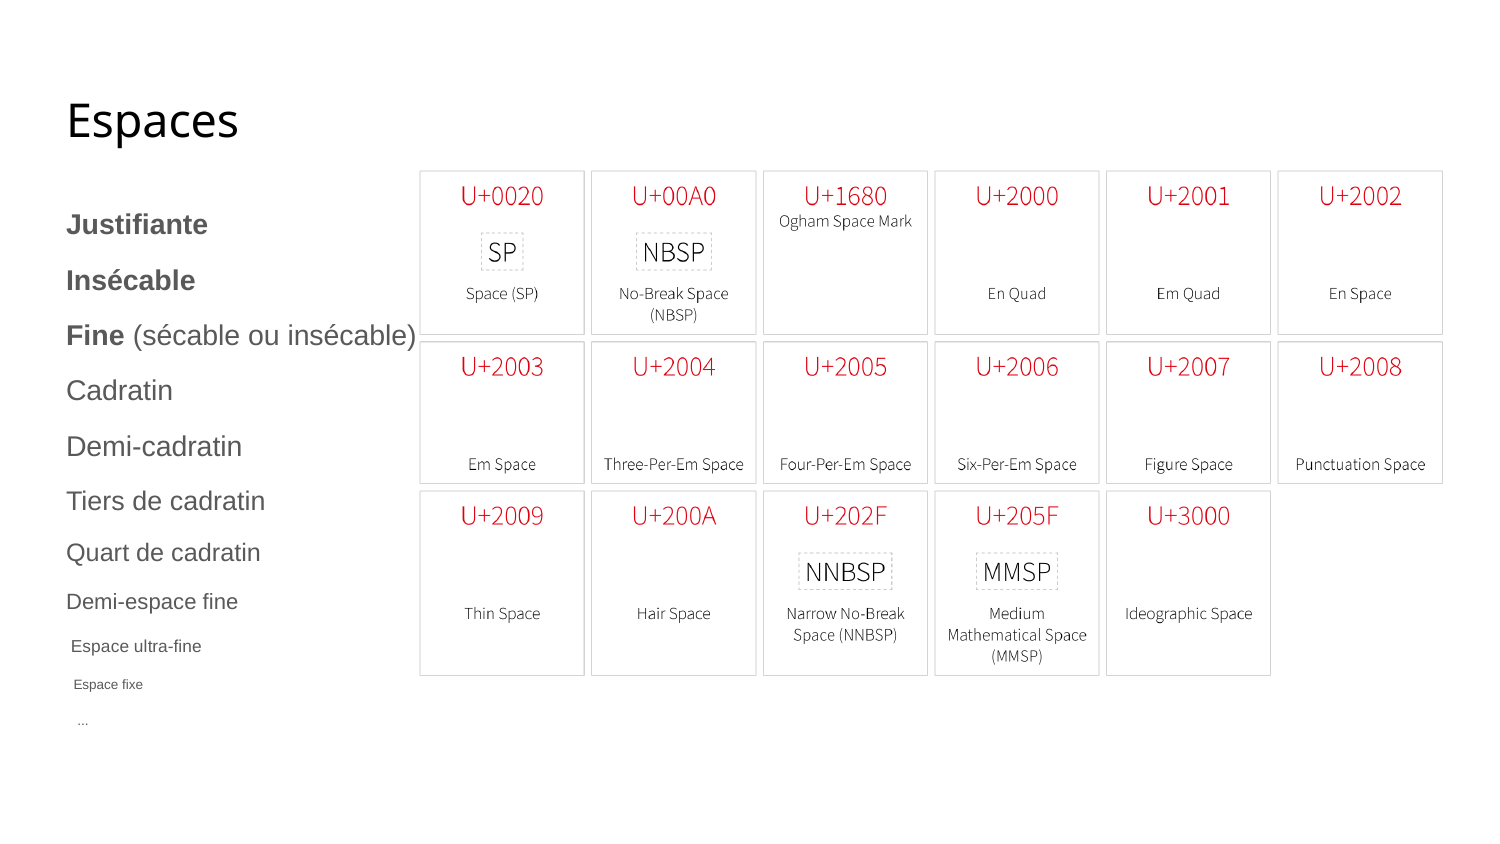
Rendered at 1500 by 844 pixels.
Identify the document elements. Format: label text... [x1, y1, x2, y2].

picture [415, 164, 1449, 680]
list Justifiante Insécable Fine (sécable ou insécable) Cadratin Demi-cadratin Tiers de cadratin Quart de cadratin Demi-espace fine Espace ultra-fine Espace fixe ... [51, 189, 1449, 750]
title Espaces [51, 72, 1449, 167]
